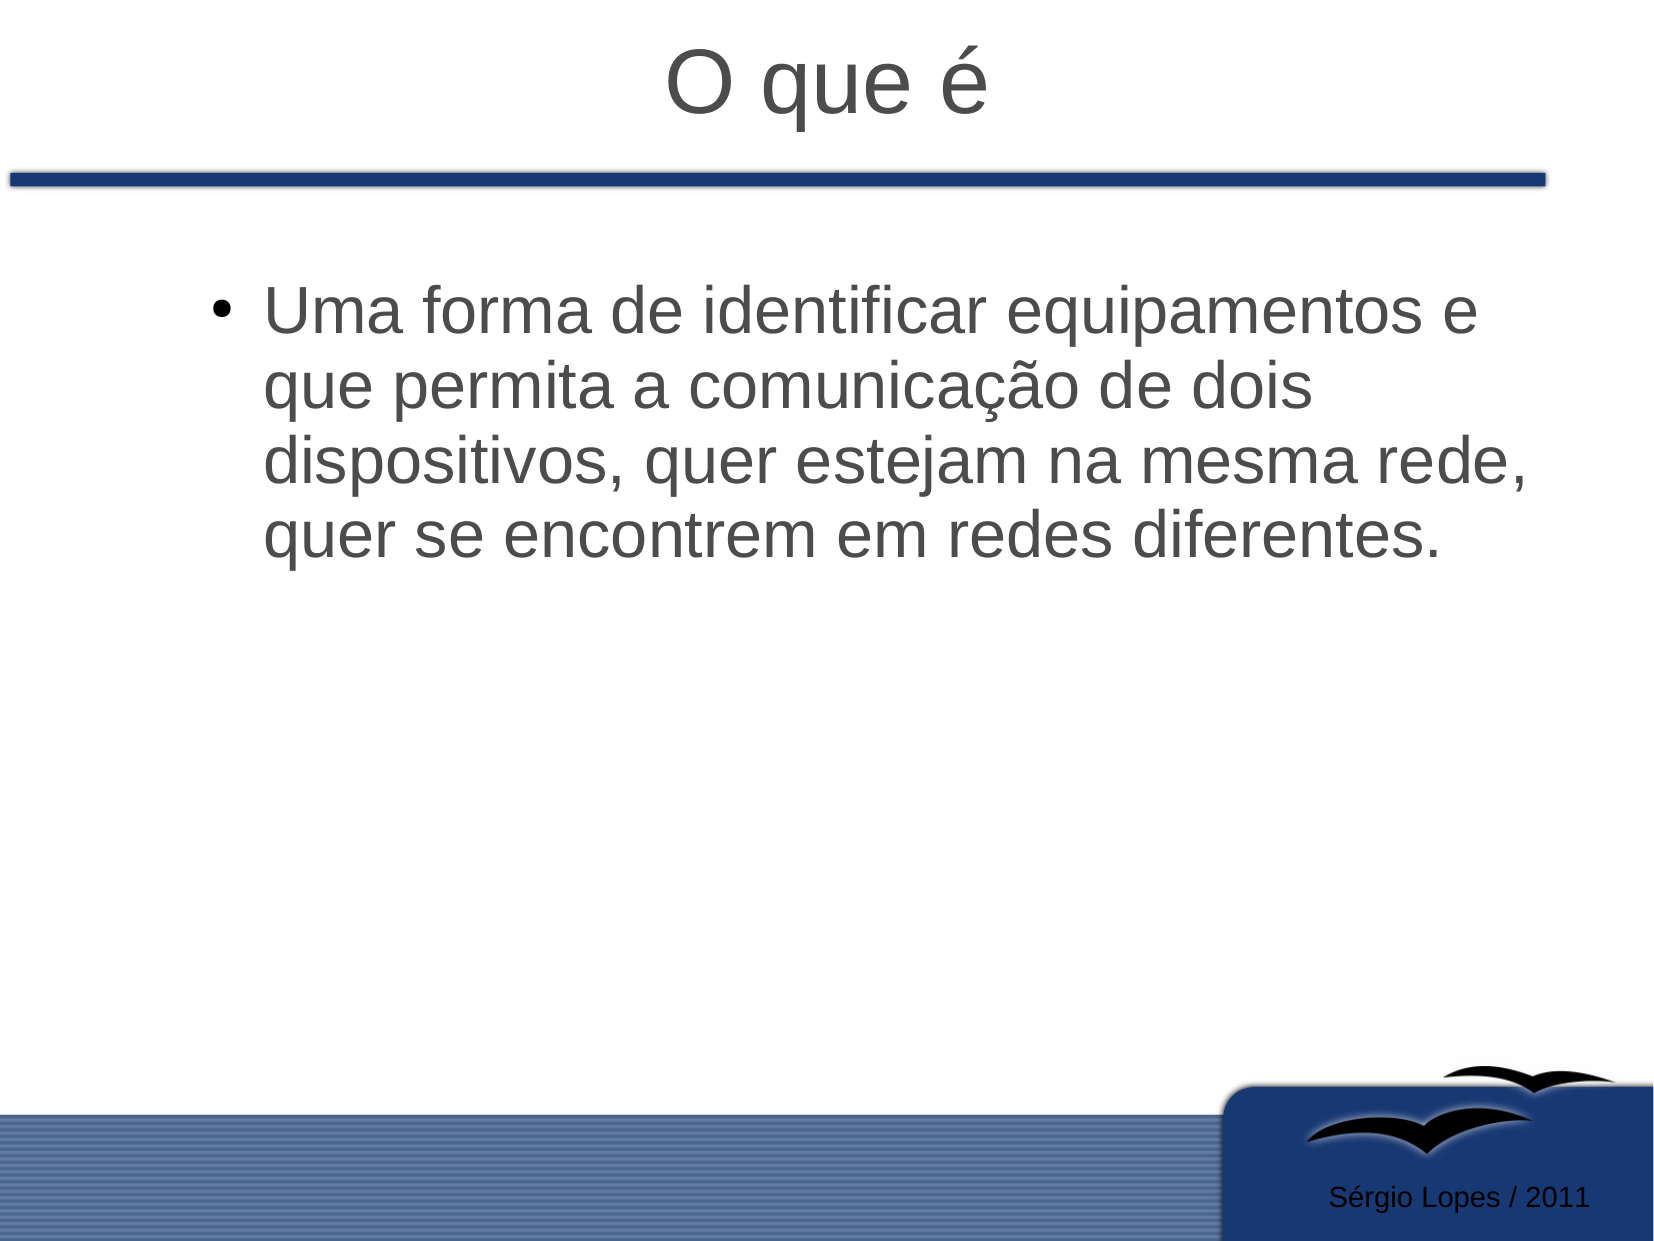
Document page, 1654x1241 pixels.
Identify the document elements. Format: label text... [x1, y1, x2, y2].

picture [0, 0, 1654, 1241]
list Uma forma de identificar equipamentos e que permita a comunicação de dois dispositivos, quer estejam na mesma rede, quer se encontrem em redes diferentes. [121, 273, 1534, 1056]
title O que é [121, 0, 1534, 164]
text_box Sérgio Lopes / 2011 [1328, 1181, 1588, 1214]
